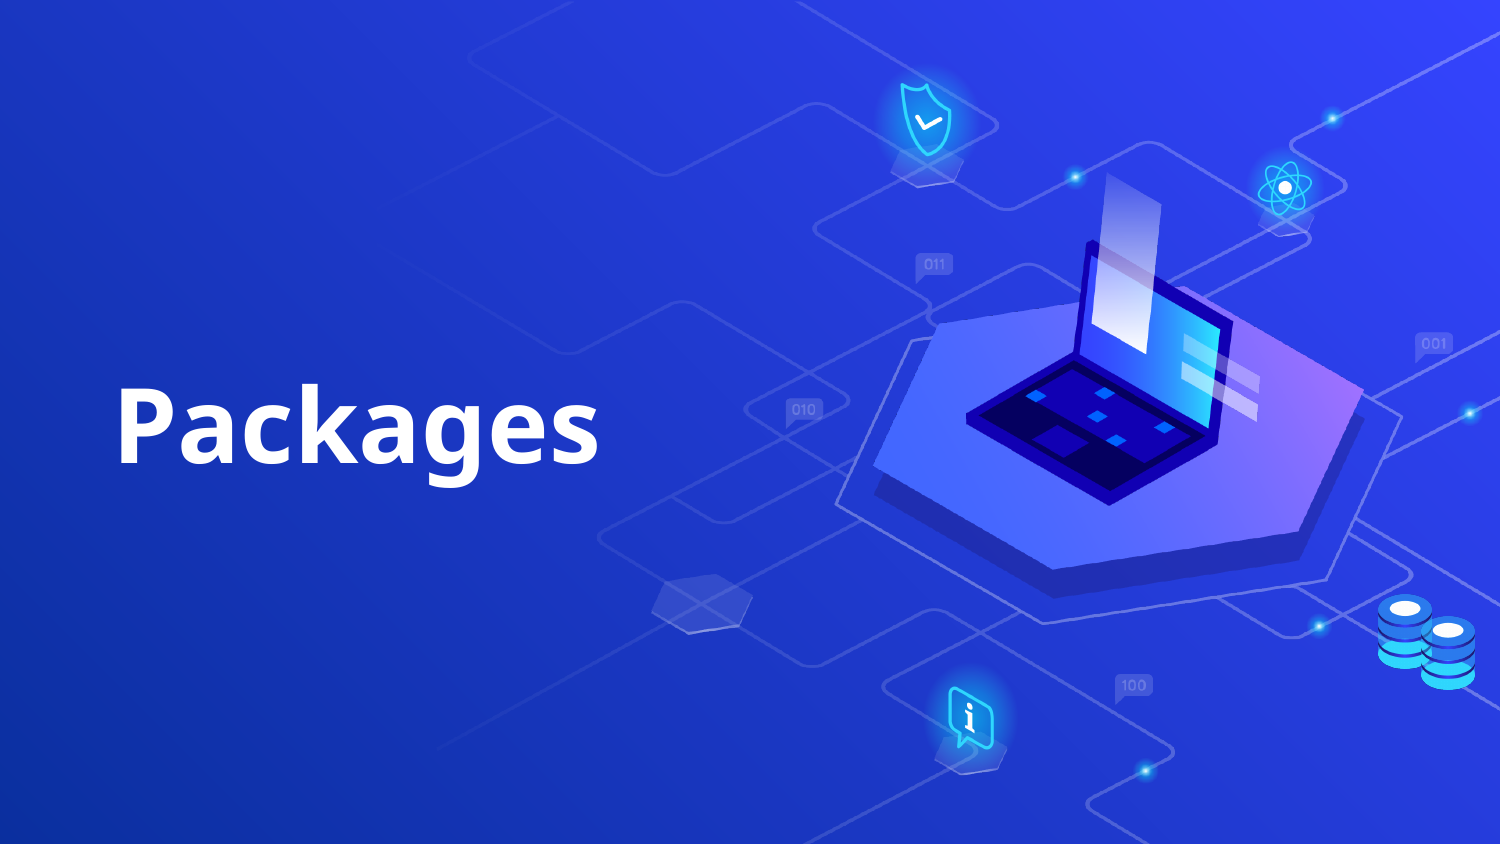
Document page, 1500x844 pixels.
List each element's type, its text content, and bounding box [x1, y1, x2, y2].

text_box Packages [112, 326, 857, 517]
picture [0, 0, 1500, 844]
